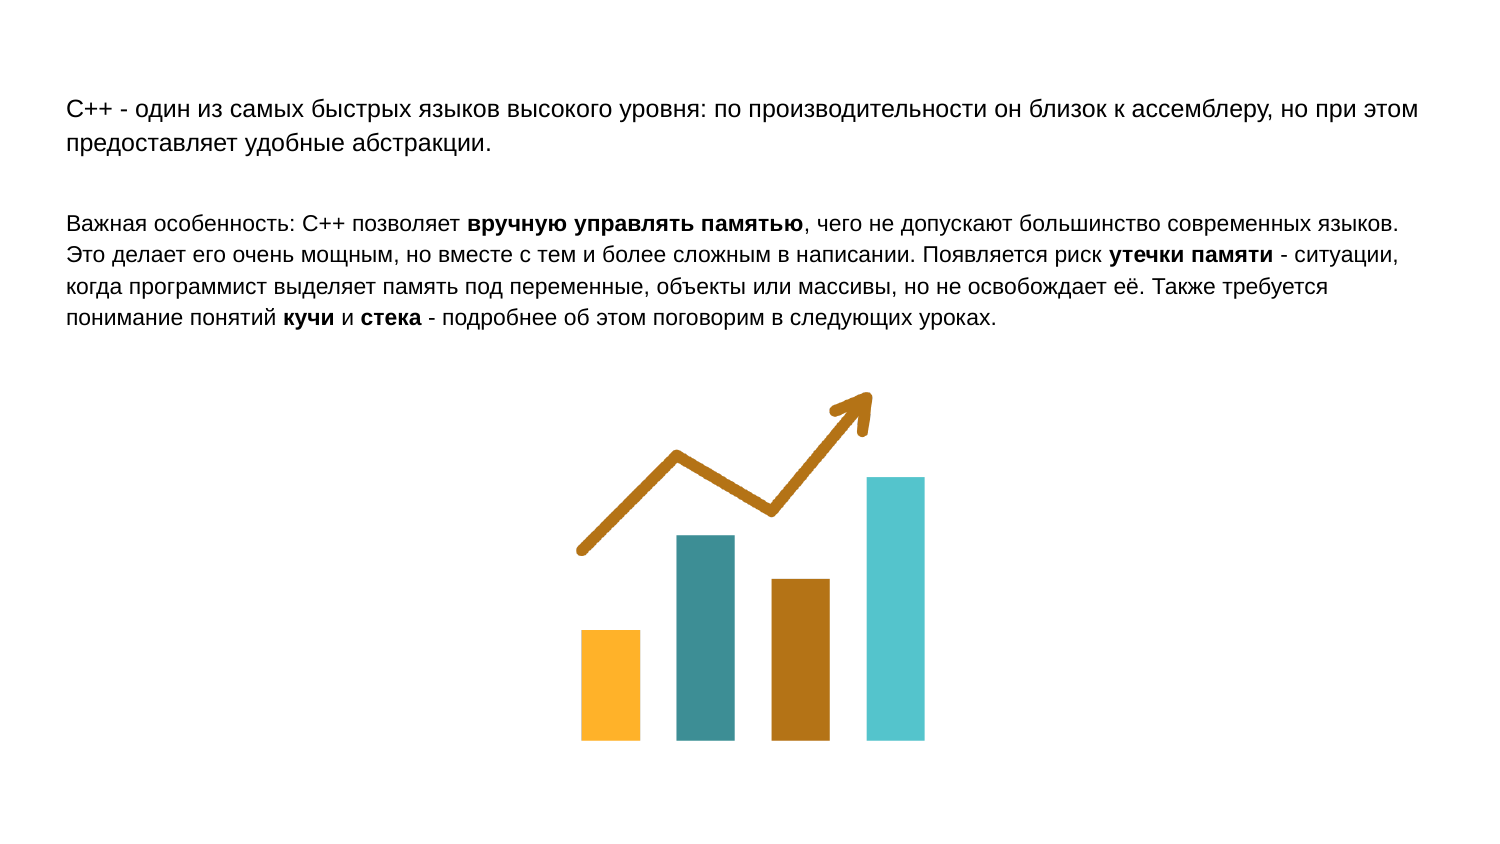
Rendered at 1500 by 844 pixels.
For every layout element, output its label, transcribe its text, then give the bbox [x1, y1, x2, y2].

title C++ - один из самых быстрых языков высокого уровня: по производительности он близок к ассемблеру, но при этом предоставляет удобные абстракции. [51, 72, 1449, 167]
list Важная особенность: C++ позволяет вручную управлять памятью, чего не допускают большинство современных языков. Это делает его очень мощным, но вместе с тем и более сложным в написании. Появляется риск утечки памяти - ситуации, когда программист выделяет память под переменные, объекты или массивы, но не освобождает её. Также требуется понимание понятий кучи и стека - подробнее об этом поговорим в следующих уроках. [51, 189, 1449, 750]
picture [566, 382, 934, 750]
